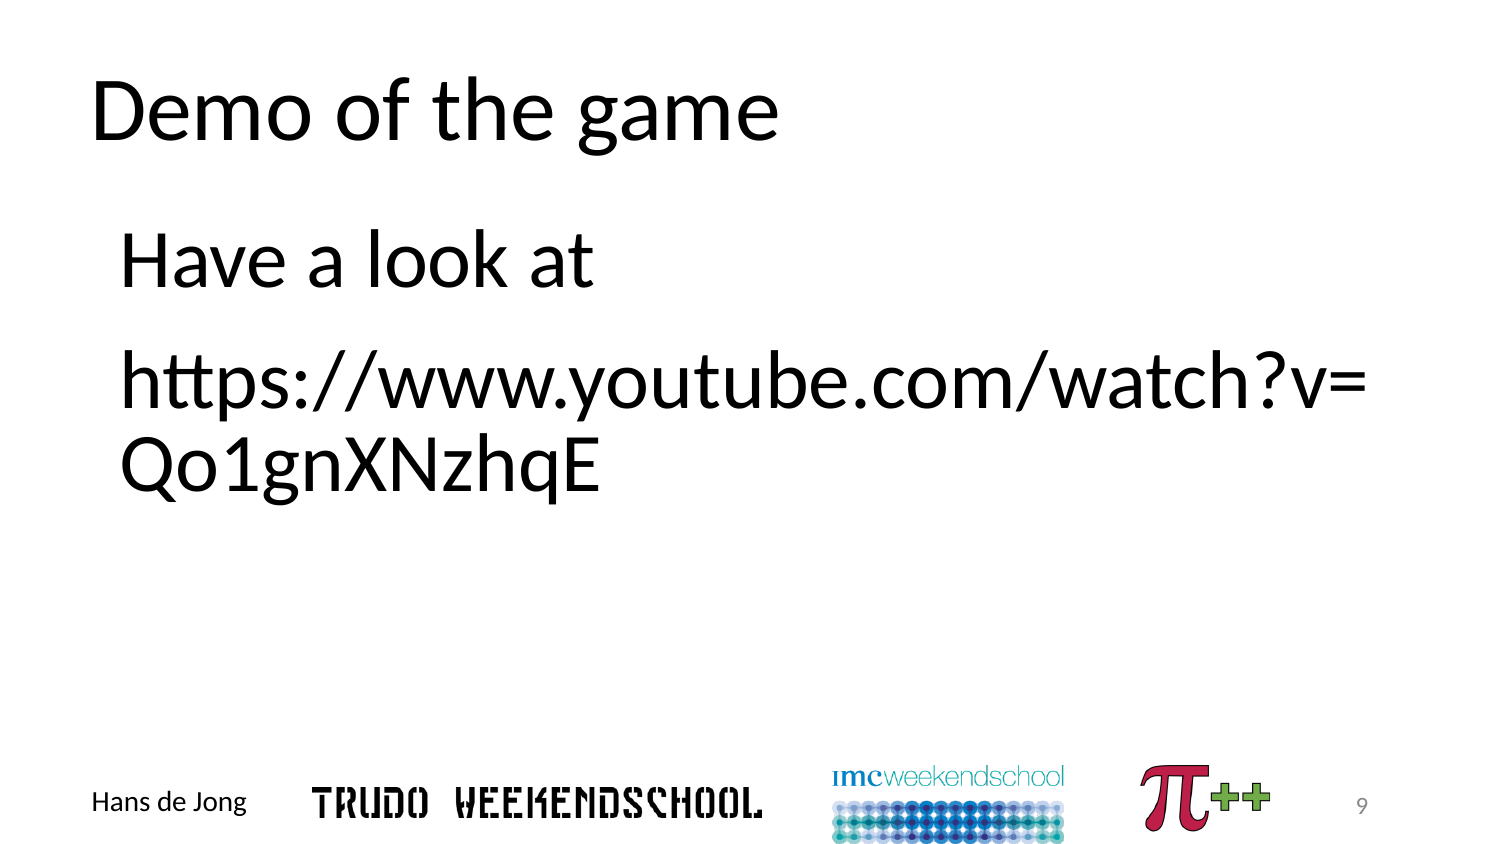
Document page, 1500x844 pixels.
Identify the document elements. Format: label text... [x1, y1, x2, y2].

text_box 9 [1340, 782, 1426, 827]
list Have a look at https://www.youtube.com/watch?v=Qo1gnXNzhqE [75, 196, 1426, 754]
title Demo of the game [75, 33, 1426, 175]
